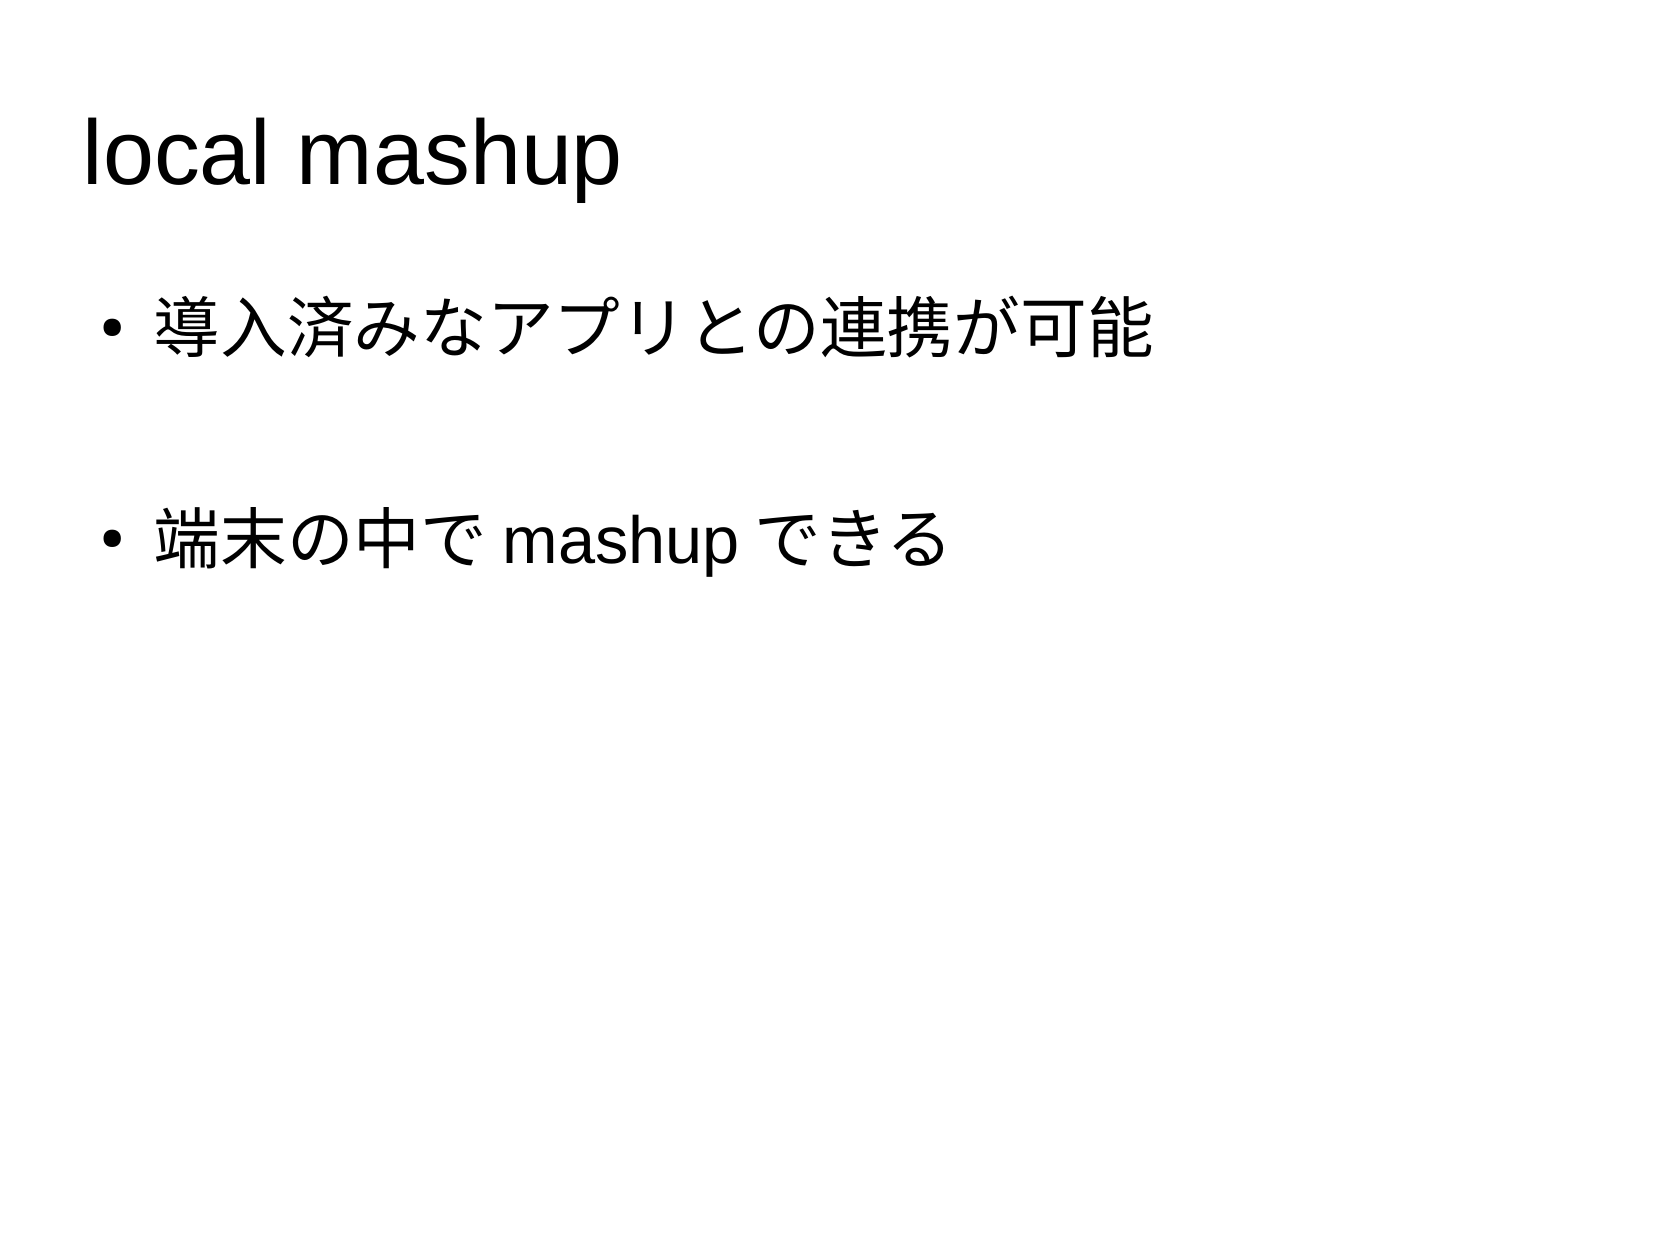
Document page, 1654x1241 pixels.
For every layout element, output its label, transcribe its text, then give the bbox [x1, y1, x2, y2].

list 導入済みなアプリとの連携が可能 端末の中でmashupできる [82, 290, 1571, 1109]
title local mashup [82, 56, 1571, 250]
